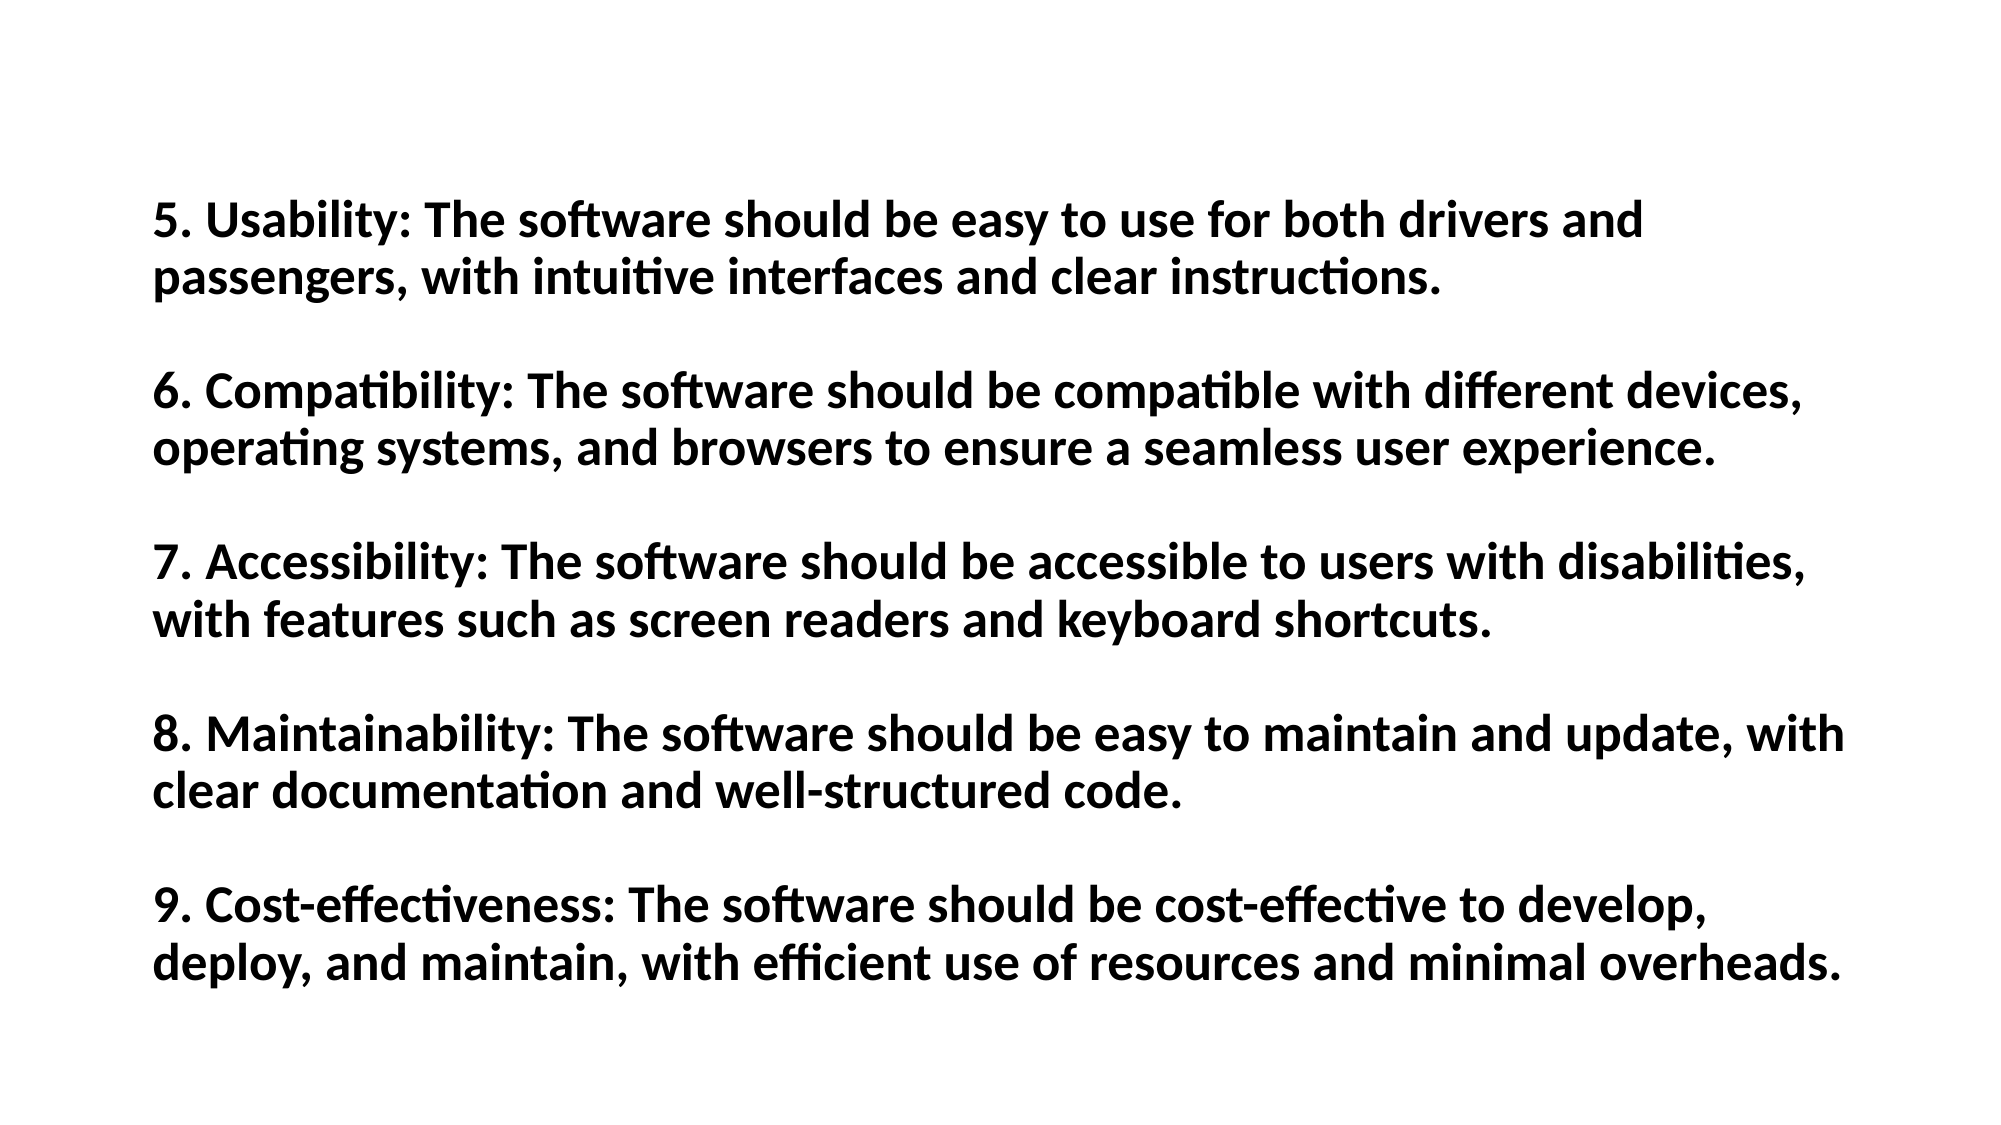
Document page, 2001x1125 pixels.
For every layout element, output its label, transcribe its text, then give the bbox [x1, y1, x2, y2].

list 5. Usability: The software should be easy to use for both drivers and passengers, with intuitive interfaces and clear instructions. 6. Compatibility: The software should be compatible with different devices, operating systems, and browsers to ensure a seamless user experience. 7. Accessibility: The software should be accessible to users with disabilities, with features such as screen readers and keyboard shortcuts. 8. Maintainability: The software should be easy to maintain and update, with clear documentation and well-structured code. 9. Cost-effectiveness: The software should be cost-effective to develop, deploy, and maintain, with efficient use of resources and minimal overheads. [137, 69, 1863, 1014]
